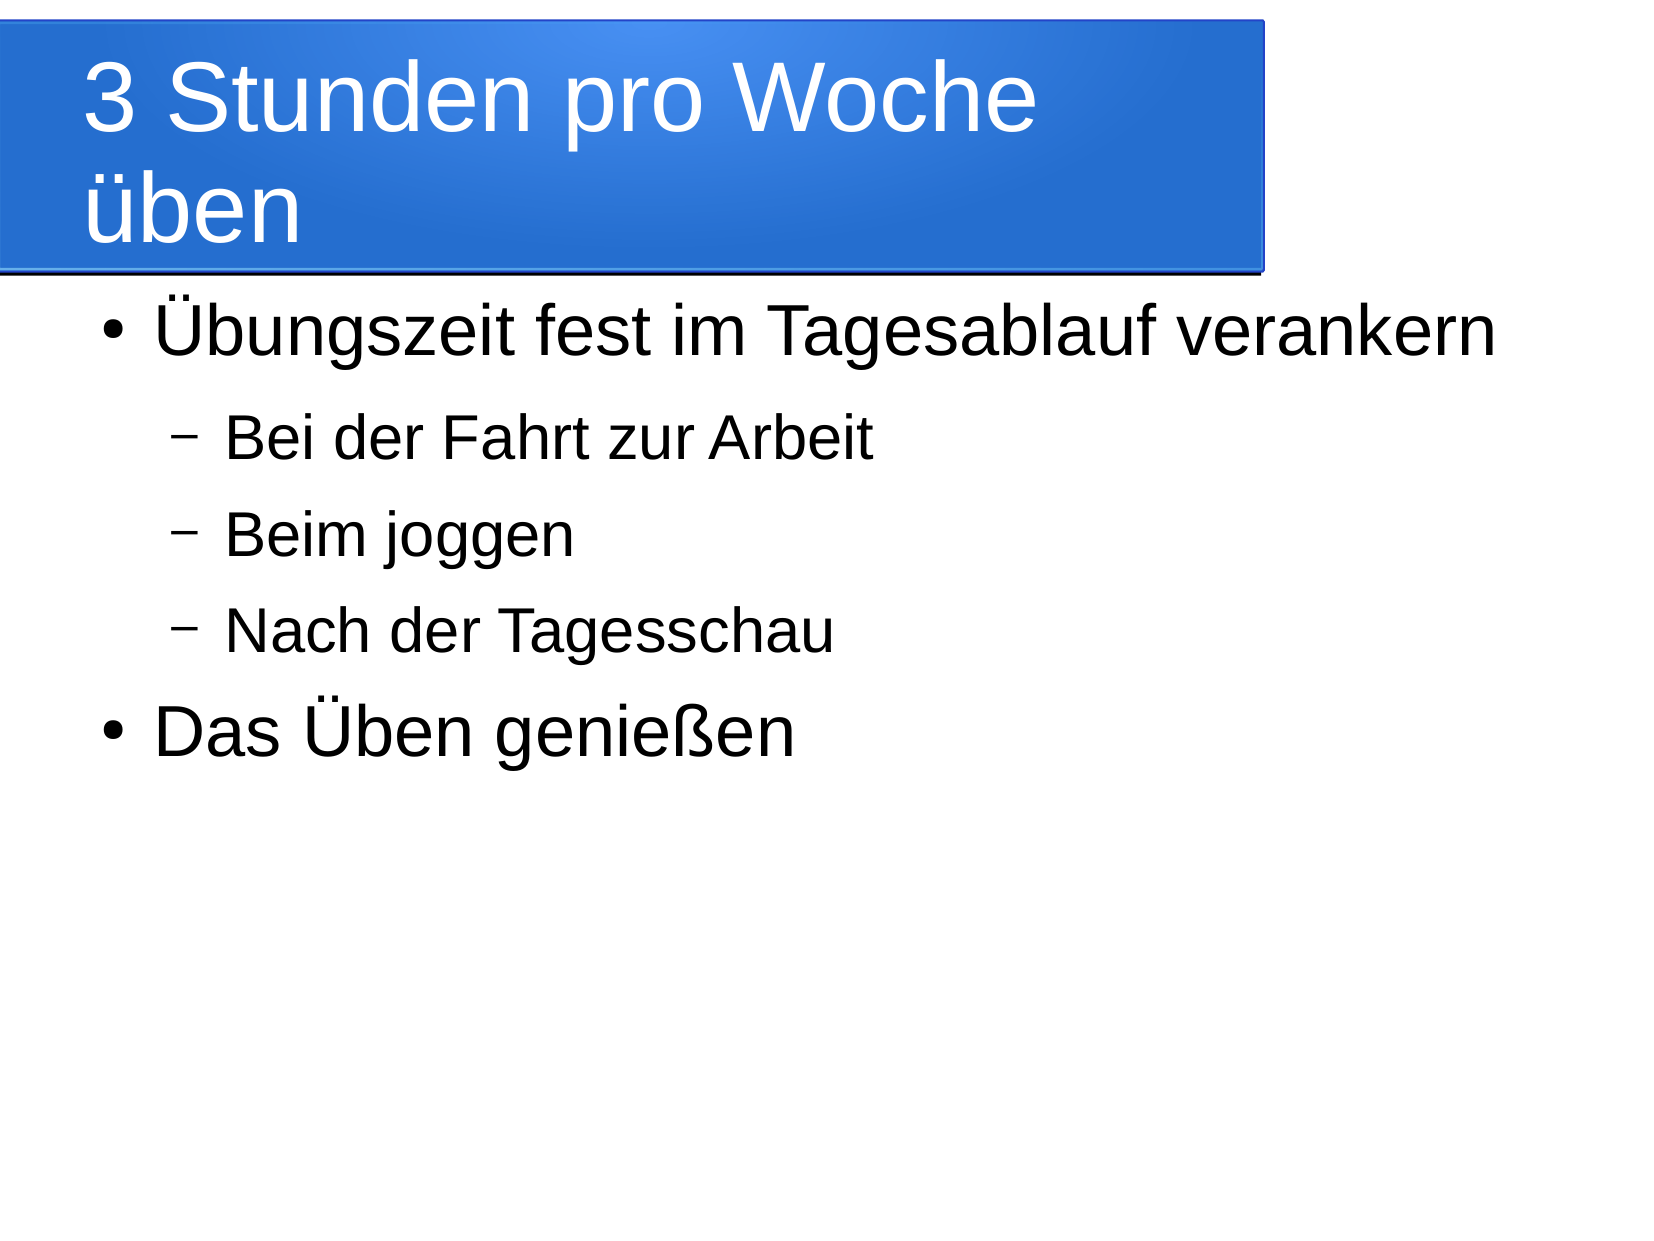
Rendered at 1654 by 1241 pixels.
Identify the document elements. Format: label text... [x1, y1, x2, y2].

list Übungszeit fest im Tagesablauf verankern Bei der Fahrt zur Arbeit Beim joggen Nach der Tagesschau Das Üben genießen [82, 290, 1538, 1010]
title 3 Stunden pro Woche üben [82, 29, 1250, 277]
